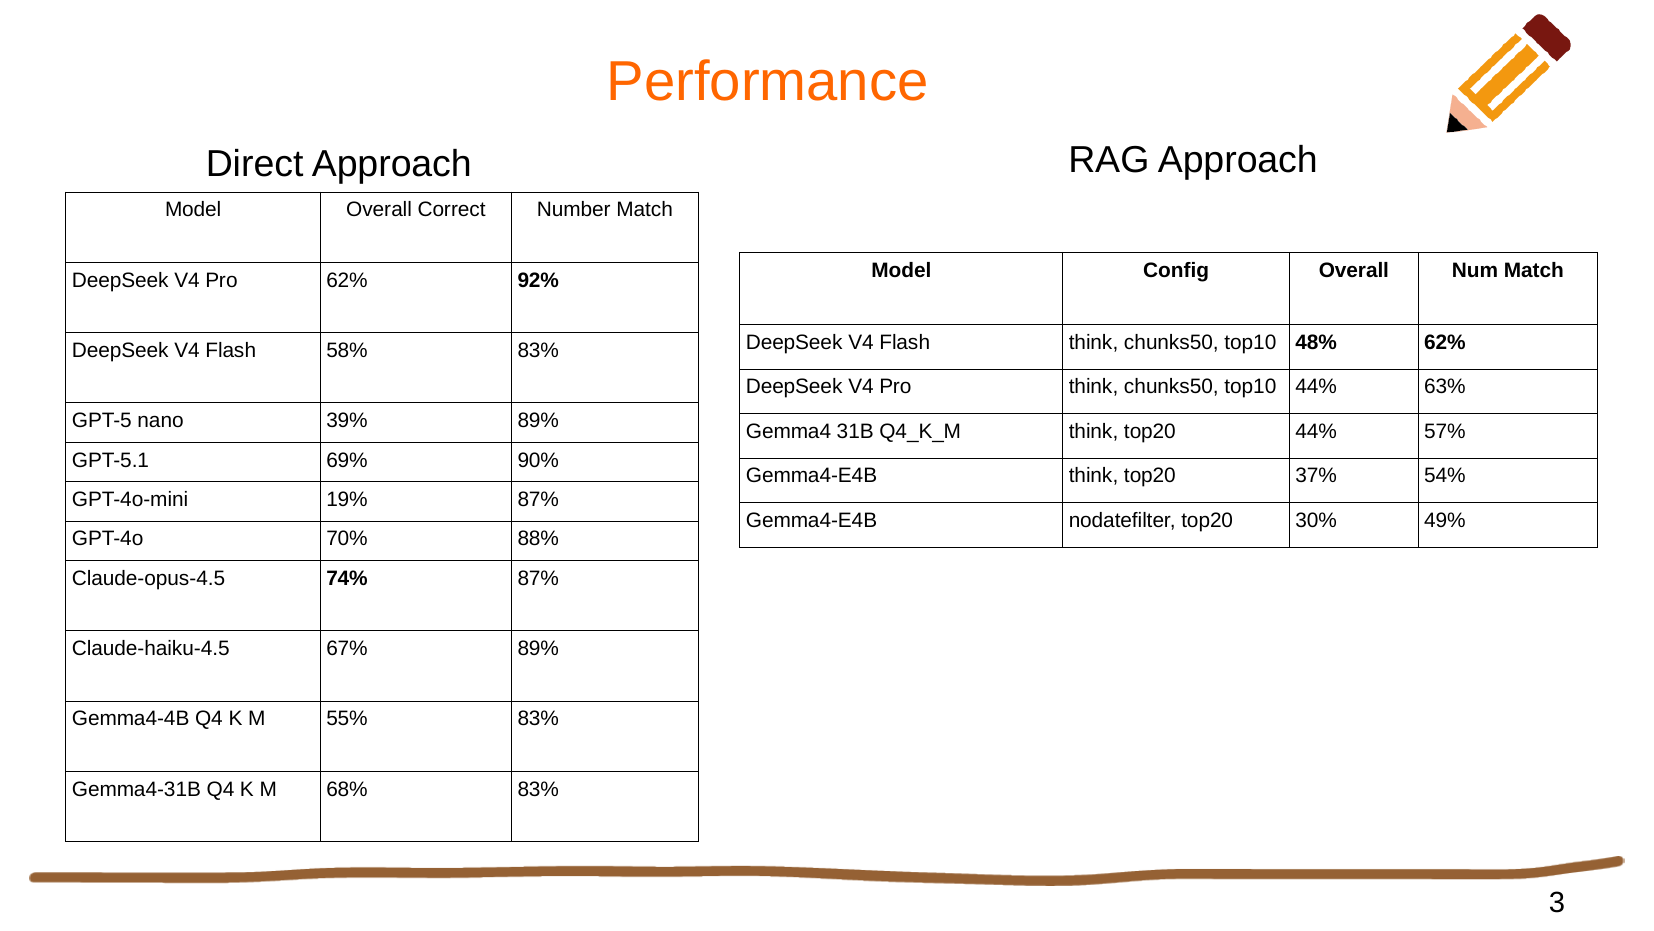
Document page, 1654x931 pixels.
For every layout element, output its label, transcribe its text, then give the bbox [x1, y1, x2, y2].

table_cell 55% [321, 702, 511, 771]
table_cell 48% [1290, 325, 1418, 369]
table_cell Gemma4-4B Q4 K M [66, 702, 320, 771]
table_cell 44% [1290, 370, 1418, 413]
table_cell 57% [1419, 414, 1597, 458]
table_cell Gemma4-E4B [740, 459, 1062, 502]
title Performance [88, 29, 1447, 133]
table_cell 49% [1419, 503, 1597, 547]
table_cell 68% [321, 772, 511, 841]
picture [1446, 14, 1571, 133]
table_cell Gemma4-E4B [740, 503, 1062, 547]
table_cell DeepSeek V4 Pro [740, 370, 1062, 413]
table_cell GPT-5 nano [66, 403, 320, 442]
table_cell 70% [321, 522, 511, 560]
table_cell GPT-4o [66, 522, 320, 560]
table_cell GPT-5.1 [66, 443, 320, 481]
table_cell 89% [512, 631, 698, 701]
table_cell 83% [512, 333, 698, 402]
table_header Number Match [512, 193, 698, 262]
table_cell Gemma4-31B Q4 K M [66, 772, 320, 841]
table_cell think, chunks50, top10 [1063, 370, 1289, 413]
table_header Overall [1290, 253, 1418, 324]
table_header Config [1063, 253, 1289, 324]
table_cell 63% [1419, 370, 1597, 413]
table_cell 58% [321, 333, 511, 402]
table_cell 39% [321, 403, 511, 442]
table_cell Claude-haiku-4.5 [66, 631, 320, 701]
table_cell 62% [1419, 325, 1597, 369]
table_cell DeepSeek V4 Flash [740, 325, 1062, 369]
table_cell 83% [512, 772, 698, 841]
table_header Num Match [1419, 253, 1597, 324]
table_header Overall Correct [321, 193, 511, 262]
table_cell 44% [1290, 414, 1418, 458]
table_cell 87% [512, 482, 698, 521]
table_cell think, top20 [1063, 459, 1289, 502]
table_cell 67% [321, 631, 511, 701]
table_cell 89% [512, 403, 698, 442]
table_cell Claude-opus-4.5 [66, 561, 320, 630]
table_cell 87% [512, 561, 698, 630]
table_cell DeepSeek V4 Pro [66, 263, 320, 332]
table_cell 69% [321, 443, 511, 481]
table_cell DeepSeek V4 Flash [66, 333, 320, 402]
table_header Model [740, 253, 1062, 324]
picture [29, 856, 1625, 886]
text_box RAG Approach [1053, 130, 1351, 188]
text_box Direct Approach [191, 135, 488, 193]
table_cell 74% [321, 561, 511, 630]
table_cell 19% [321, 482, 511, 521]
table_cell think, chunks50, top10 [1063, 325, 1289, 369]
table_cell Gemma4 31B Q4_K_M [740, 414, 1062, 458]
table_cell 92% [512, 263, 698, 332]
table_cell 83% [512, 702, 698, 771]
table_cell 62% [321, 263, 511, 332]
table_cell 88% [512, 522, 698, 560]
table_cell 30% [1290, 503, 1418, 547]
table_header Model [66, 193, 320, 262]
table_cell think, top20 [1063, 414, 1289, 458]
table_cell 90% [512, 443, 698, 481]
table_cell 37% [1290, 459, 1418, 502]
table_cell GPT-4o-mini [66, 482, 320, 521]
table_cell 54% [1419, 459, 1597, 502]
table_cell nodatefilter, top20 [1063, 503, 1289, 547]
